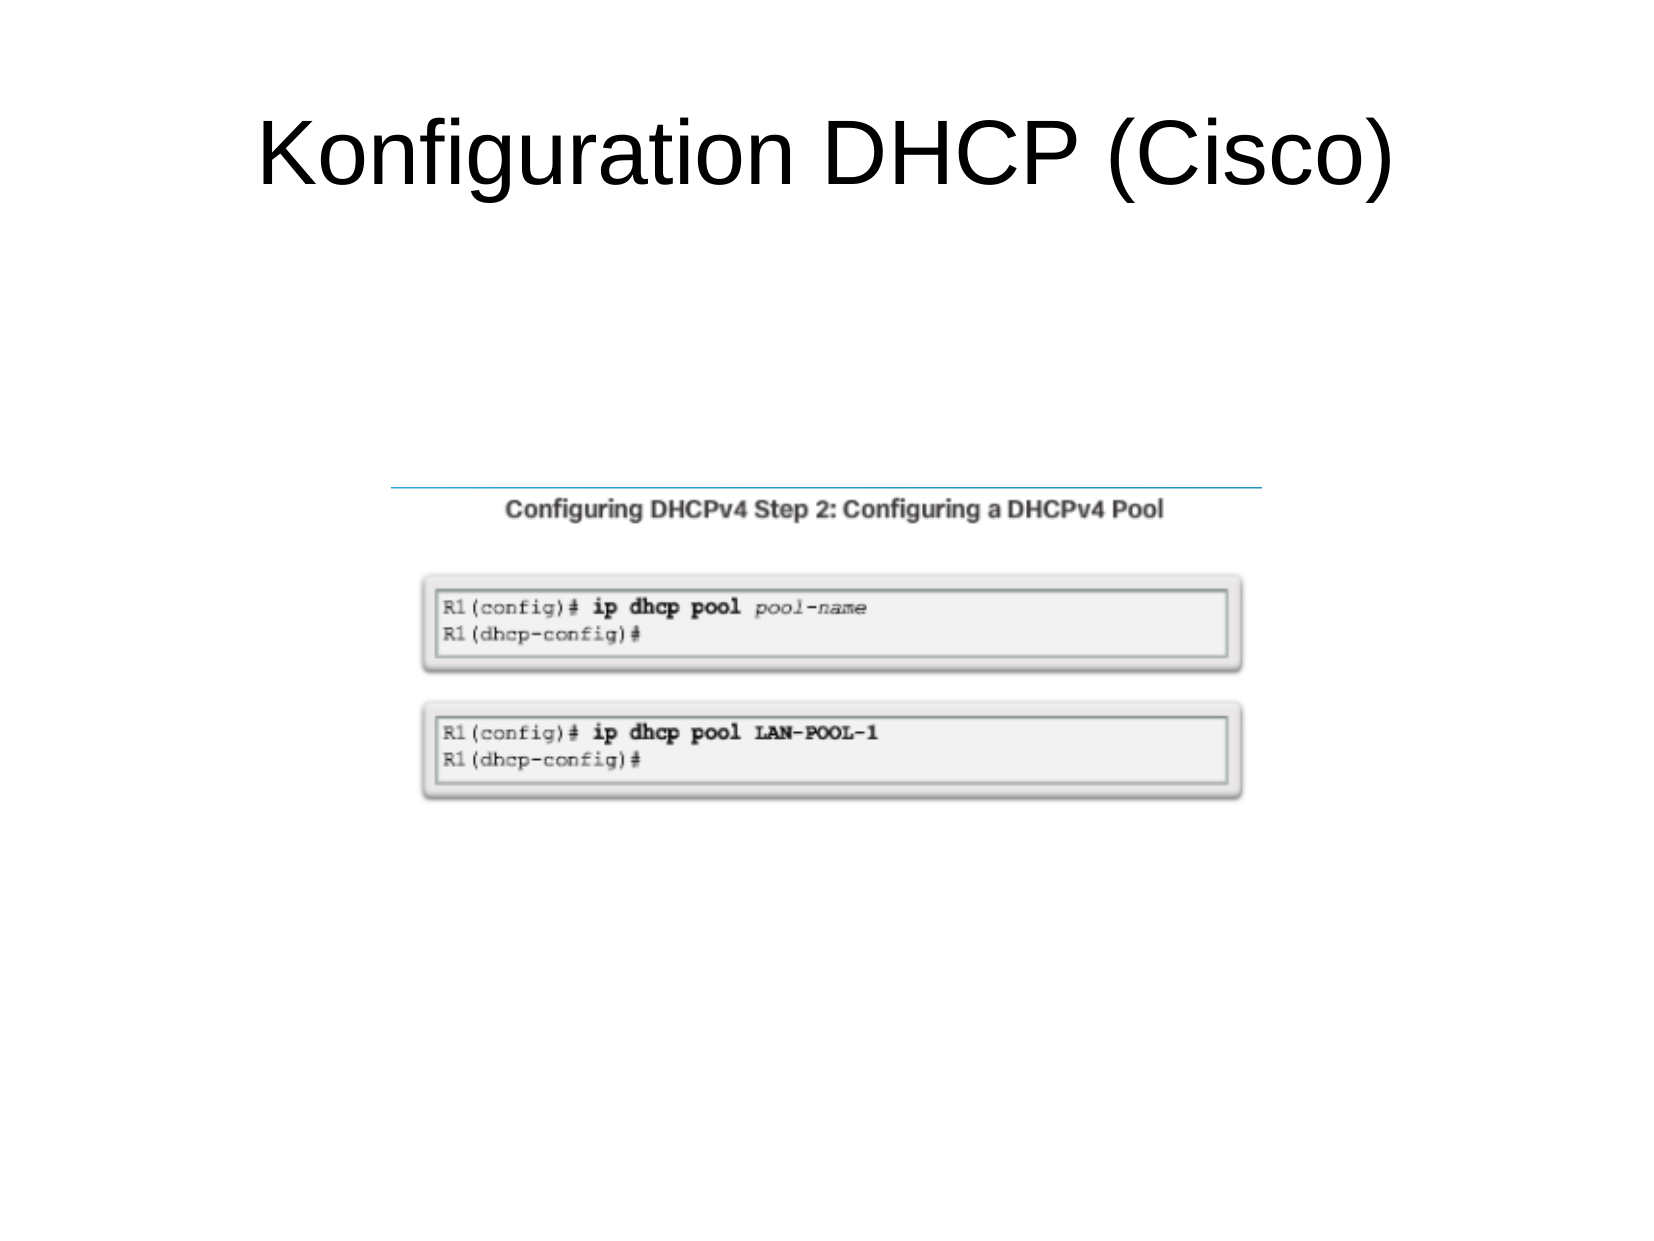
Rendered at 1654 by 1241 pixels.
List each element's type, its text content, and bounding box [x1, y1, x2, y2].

title Konfiguration DHCP (Cisco) [82, 49, 1571, 257]
picture [391, 487, 1262, 813]
